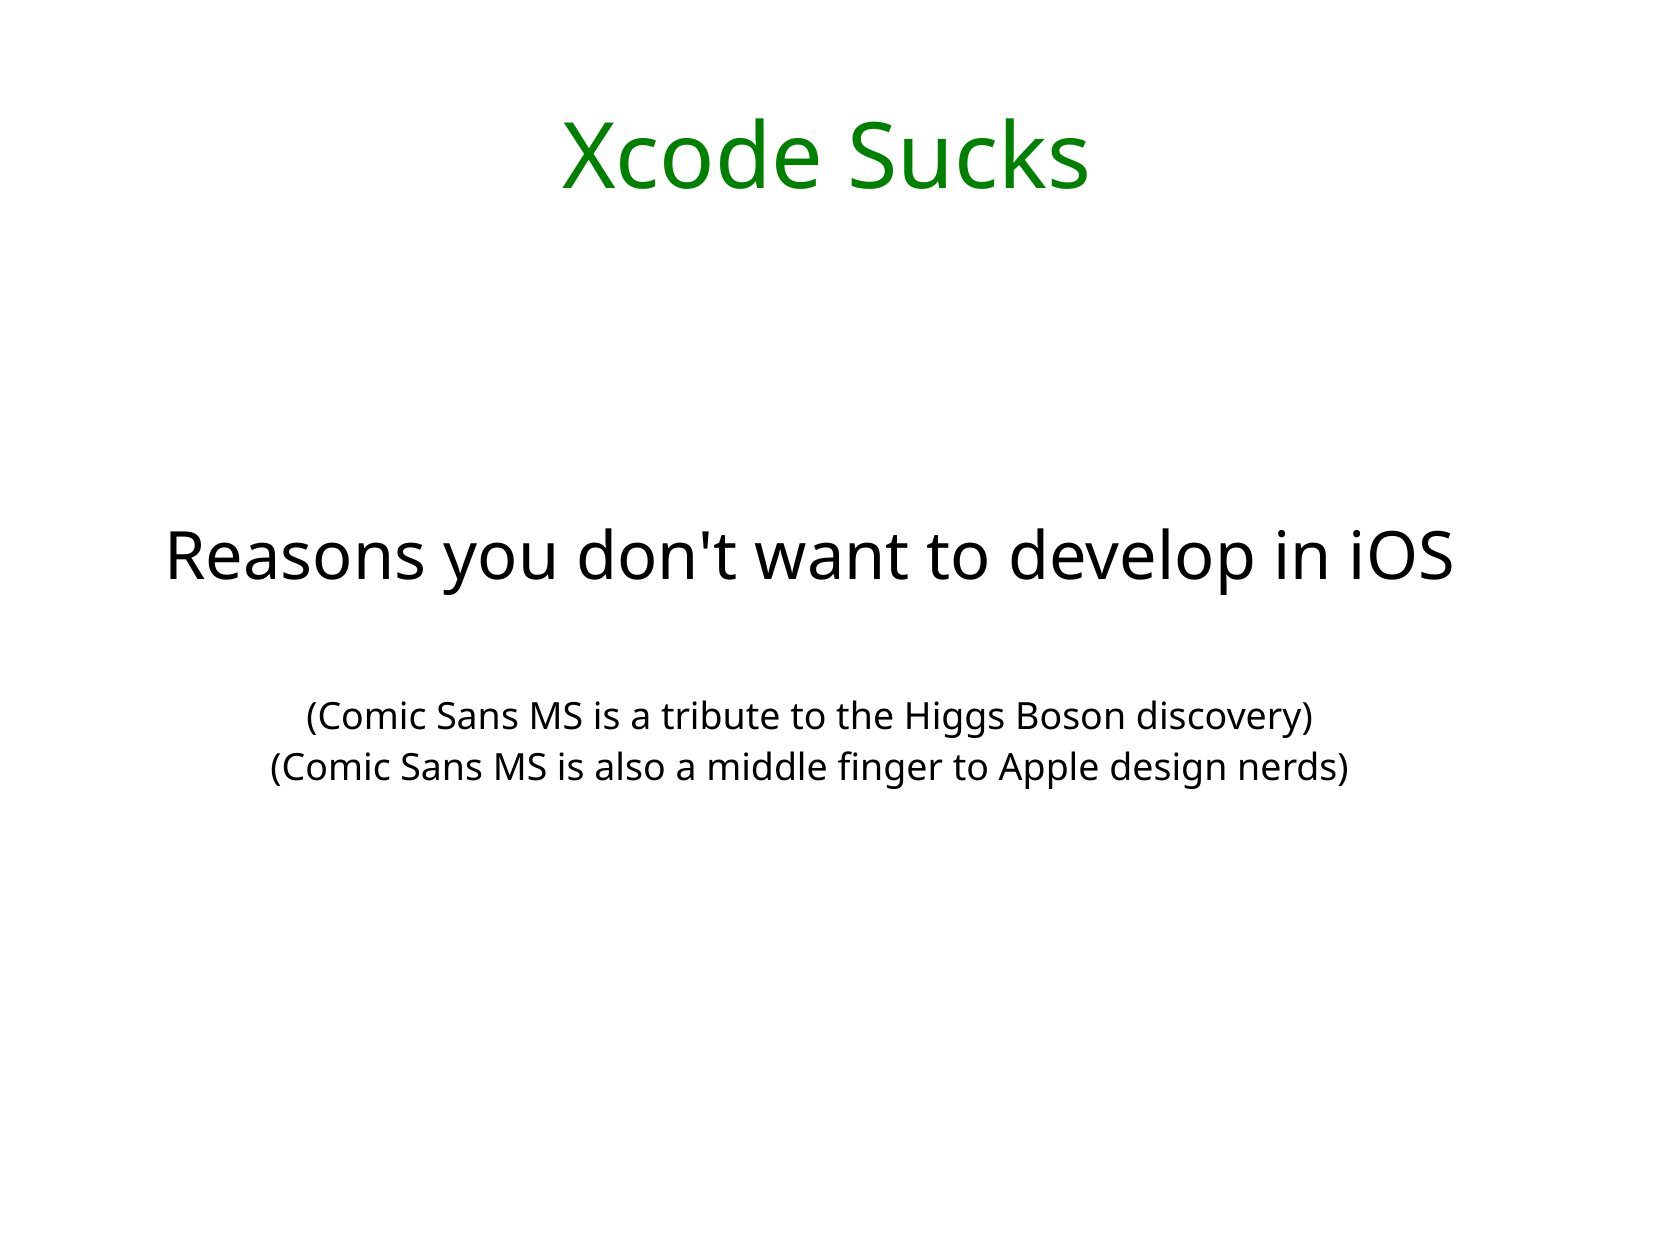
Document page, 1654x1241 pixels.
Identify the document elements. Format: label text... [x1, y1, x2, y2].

title Xcode Sucks [82, 49, 1571, 257]
subtitle Reasons you don't want to develop in iOS (Comic Sans MS is a tribute to the Higgs Boson discovery) (Comic Sans MS is also a middle finger to Apple design nerds) [82, 290, 1538, 1010]
